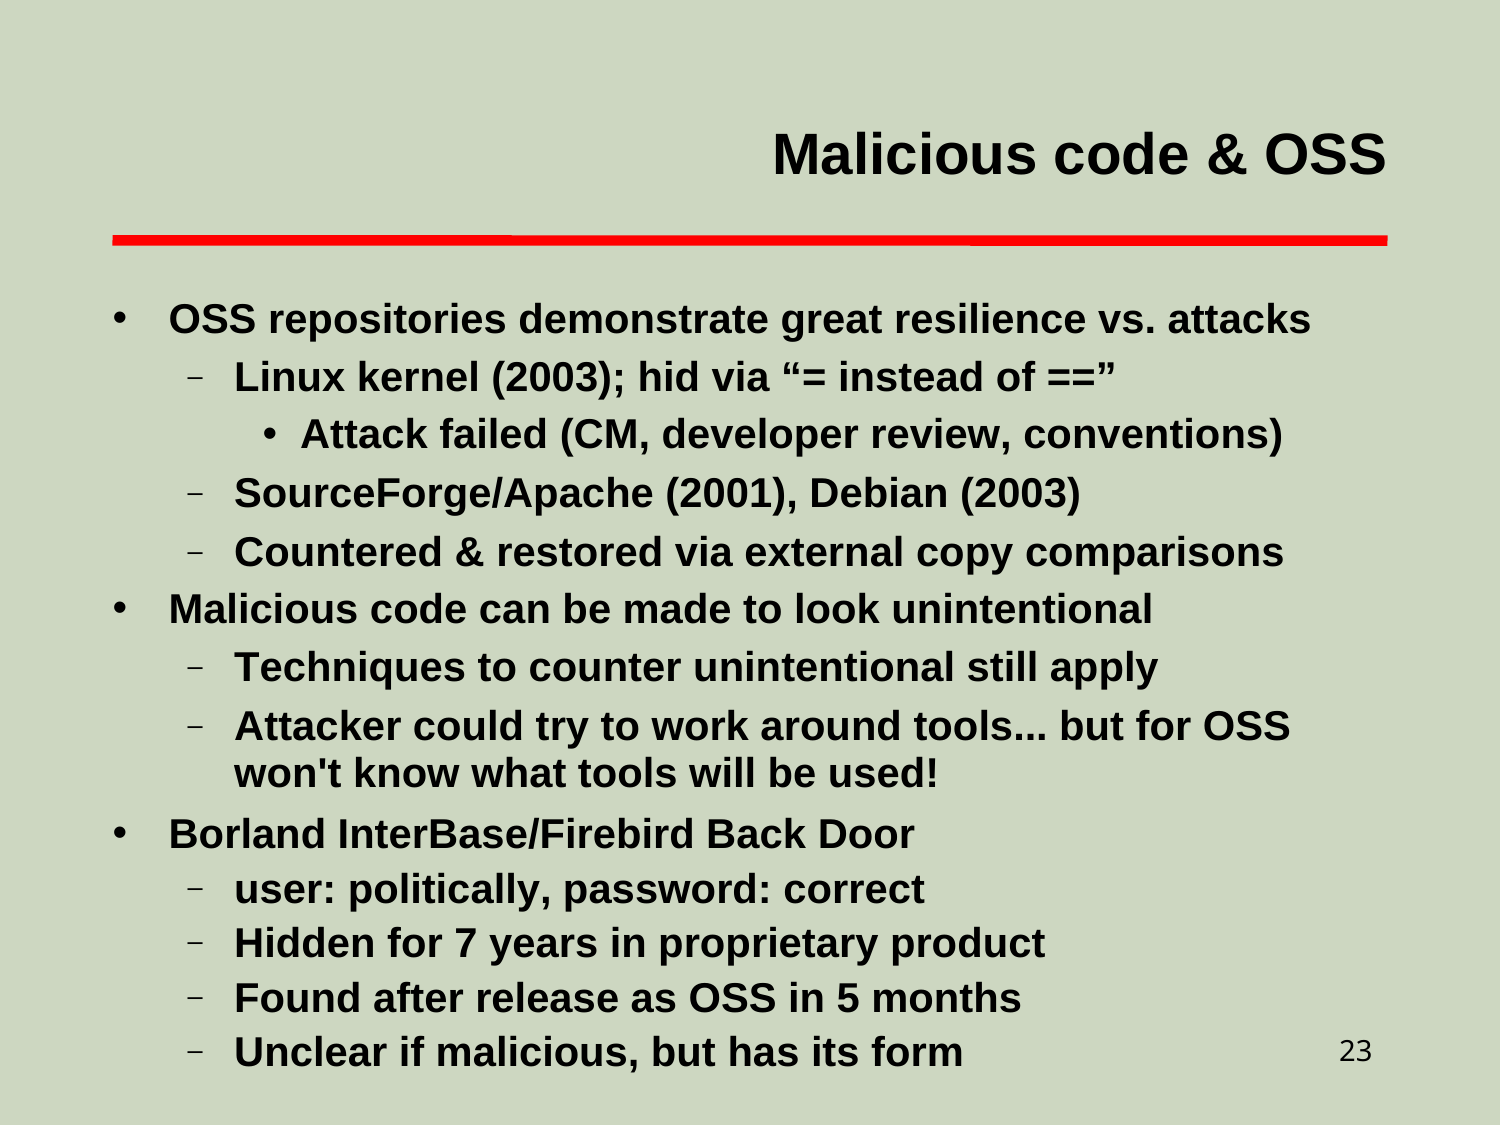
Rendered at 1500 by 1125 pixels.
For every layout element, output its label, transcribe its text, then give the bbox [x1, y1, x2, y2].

title Malicious code & OSS [337, 85, 1388, 224]
list OSS repositories demonstrate great resilience vs. attacks Linux kernel (2003); hid via “= instead of ==” Attack failed (CM, developer review, conventions) SourceForge/Apache (2001), Debian (2003) Countered & restored via external copy comparisons Malicious code can be made to look unintentional Techniques to counter unintentional still apply Attacker could try to work around tools... but for OSS won't know what tools will be used! Borland InterBase/Firebird Back Door user: politically, password: correct Hidden for 7 years in proprietary product Found after release as OSS in 5 months Unclear if malicious, but has its form [112, 299, 1388, 1111]
